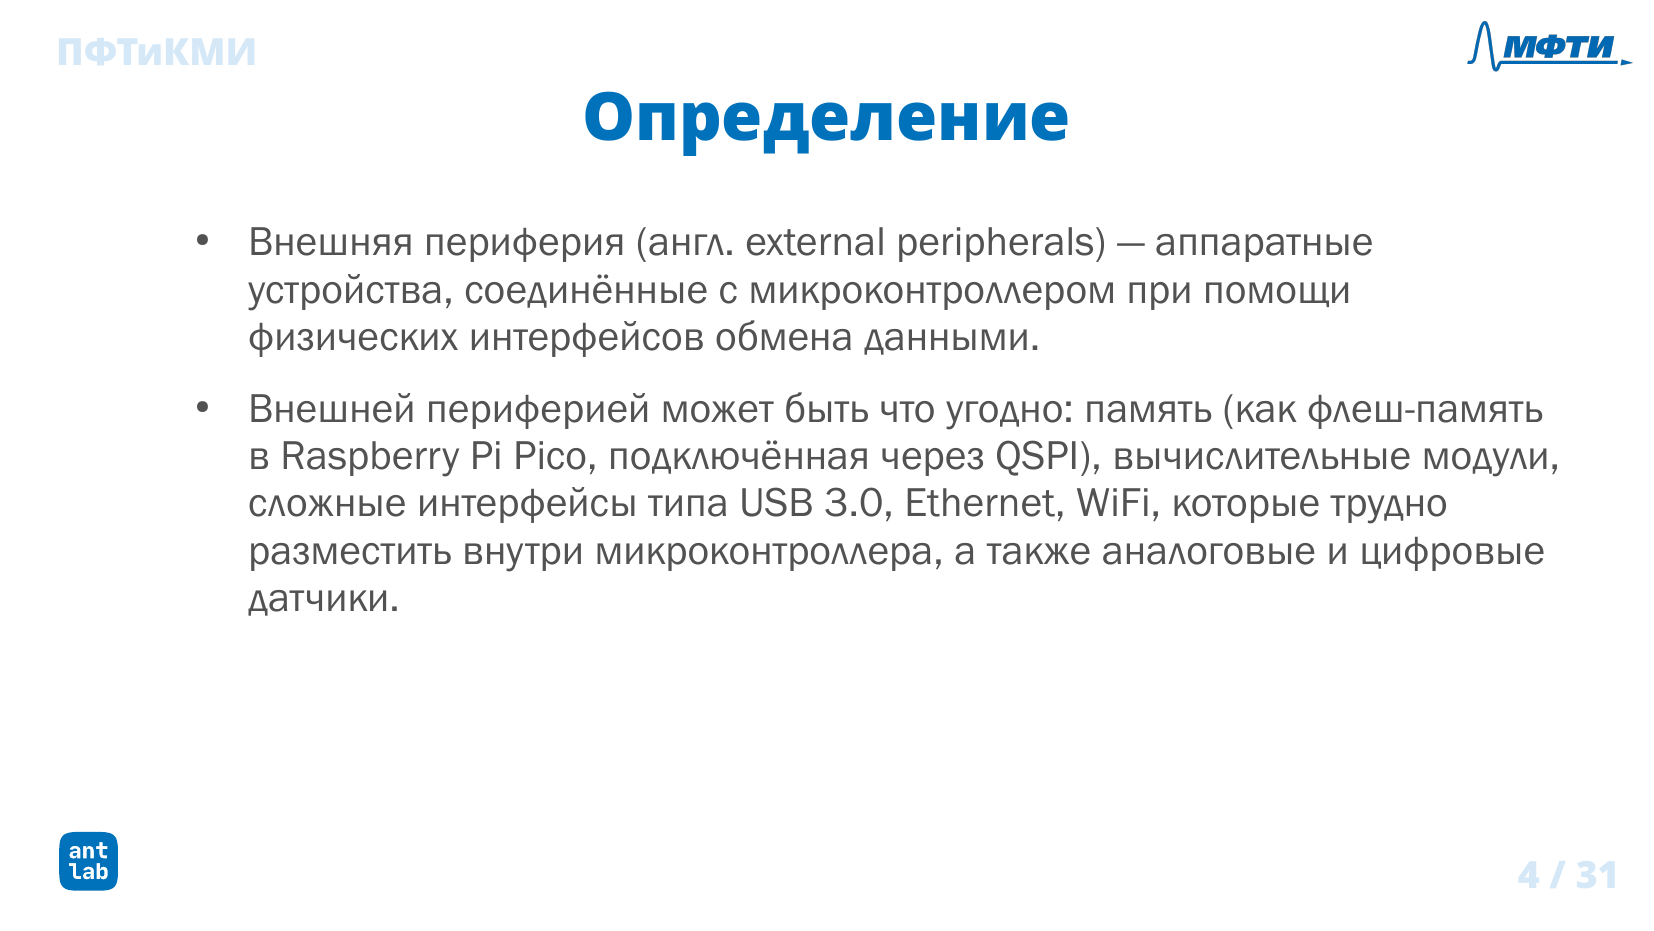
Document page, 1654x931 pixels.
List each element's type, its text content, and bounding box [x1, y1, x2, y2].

title Определение [82, 20, 1571, 209]
list Внешняя периферия (англ. external peripherals) — аппаратные устройства, соединённые с микроконтроллером при помощи физических интерфейсов обмена данными. Внешней периферией может быть что угодно: память (как флеш-память в Raspberry Pi Pico, подключённая через QSPI), вычислительные модули, сложные интерфейсы типа USB 3.0, Ethernet, WiFi, которые трудно разместить внутри микроконтроллера, а также аналоговые и цифровые датчики. [177, 217, 1571, 758]
picture [1446, 0, 1654, 93]
